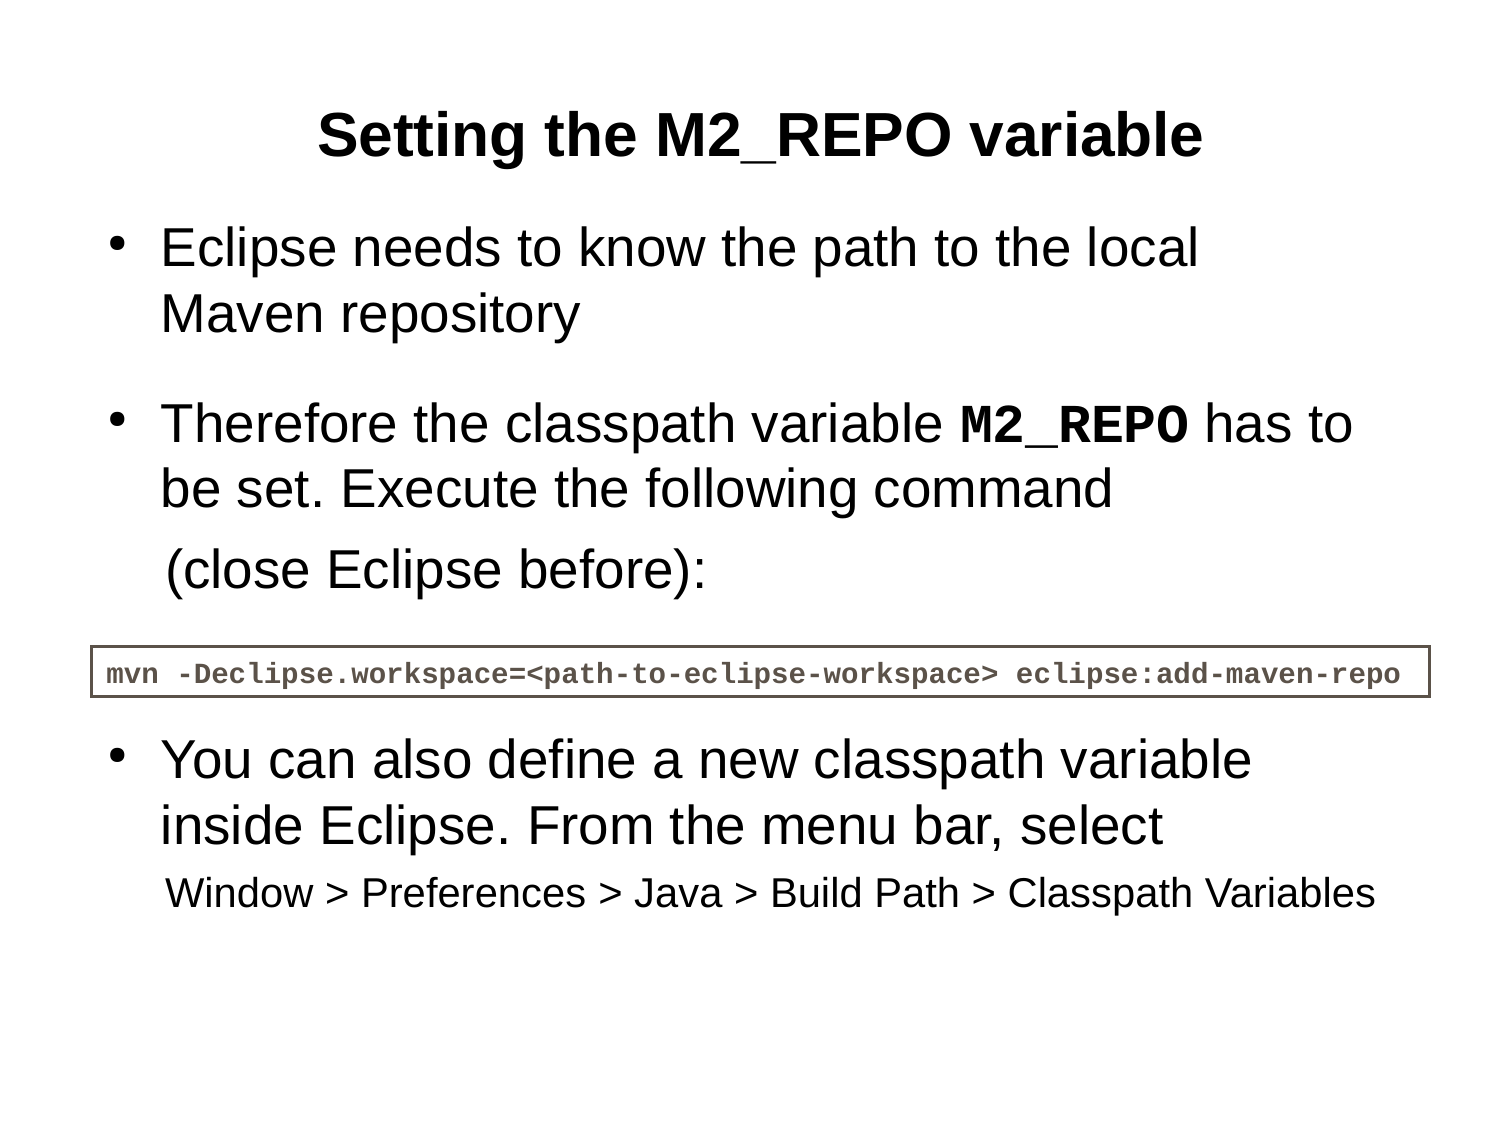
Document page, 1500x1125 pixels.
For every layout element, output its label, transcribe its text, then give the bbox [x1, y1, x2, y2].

list Eclipse needs to know the path to the local Maven repository Therefore the classpath variable M2_REPO has to be set. Execute the following command (close Eclipse before): You can also define a new classpath variable inside Eclipse. From the menu bar, select Window > Preferences > Java > Build Path > Classpath Variables [75, 204, 1395, 1075]
text_box mvn -Declipse.workspace=<path-to-eclipse-workspace> eclipse:add-maven-repo [91, 646, 1430, 697]
title Setting the M2_REPO variable [75, 44, 1425, 177]
